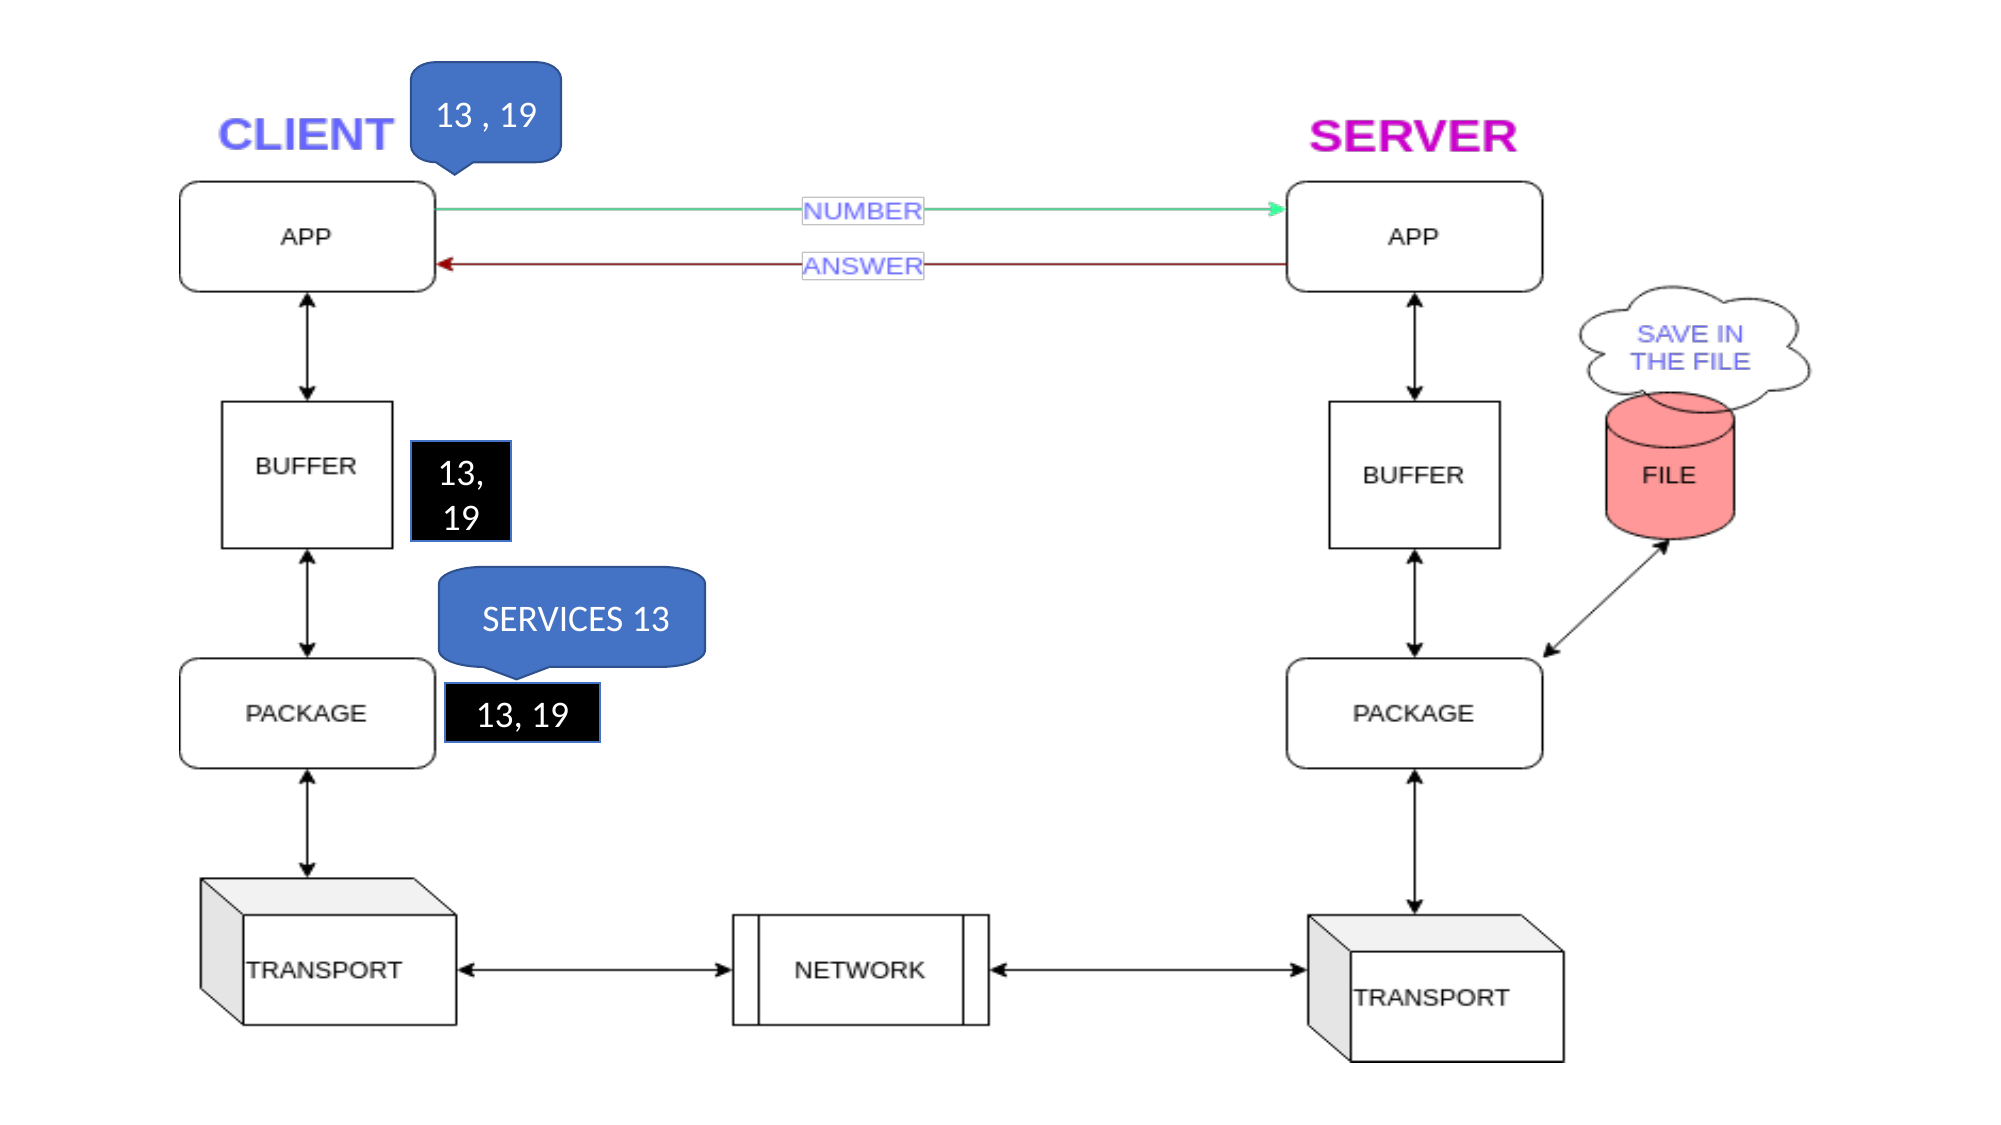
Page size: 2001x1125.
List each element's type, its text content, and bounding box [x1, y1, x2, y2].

text_box 13, 19 [411, 441, 511, 541]
text_box 13 , 19 [410, 62, 562, 175]
picture [179, 62, 1821, 1063]
text_box SERVICES 13 [439, 566, 706, 680]
text_box 13, 19 [445, 683, 600, 742]
